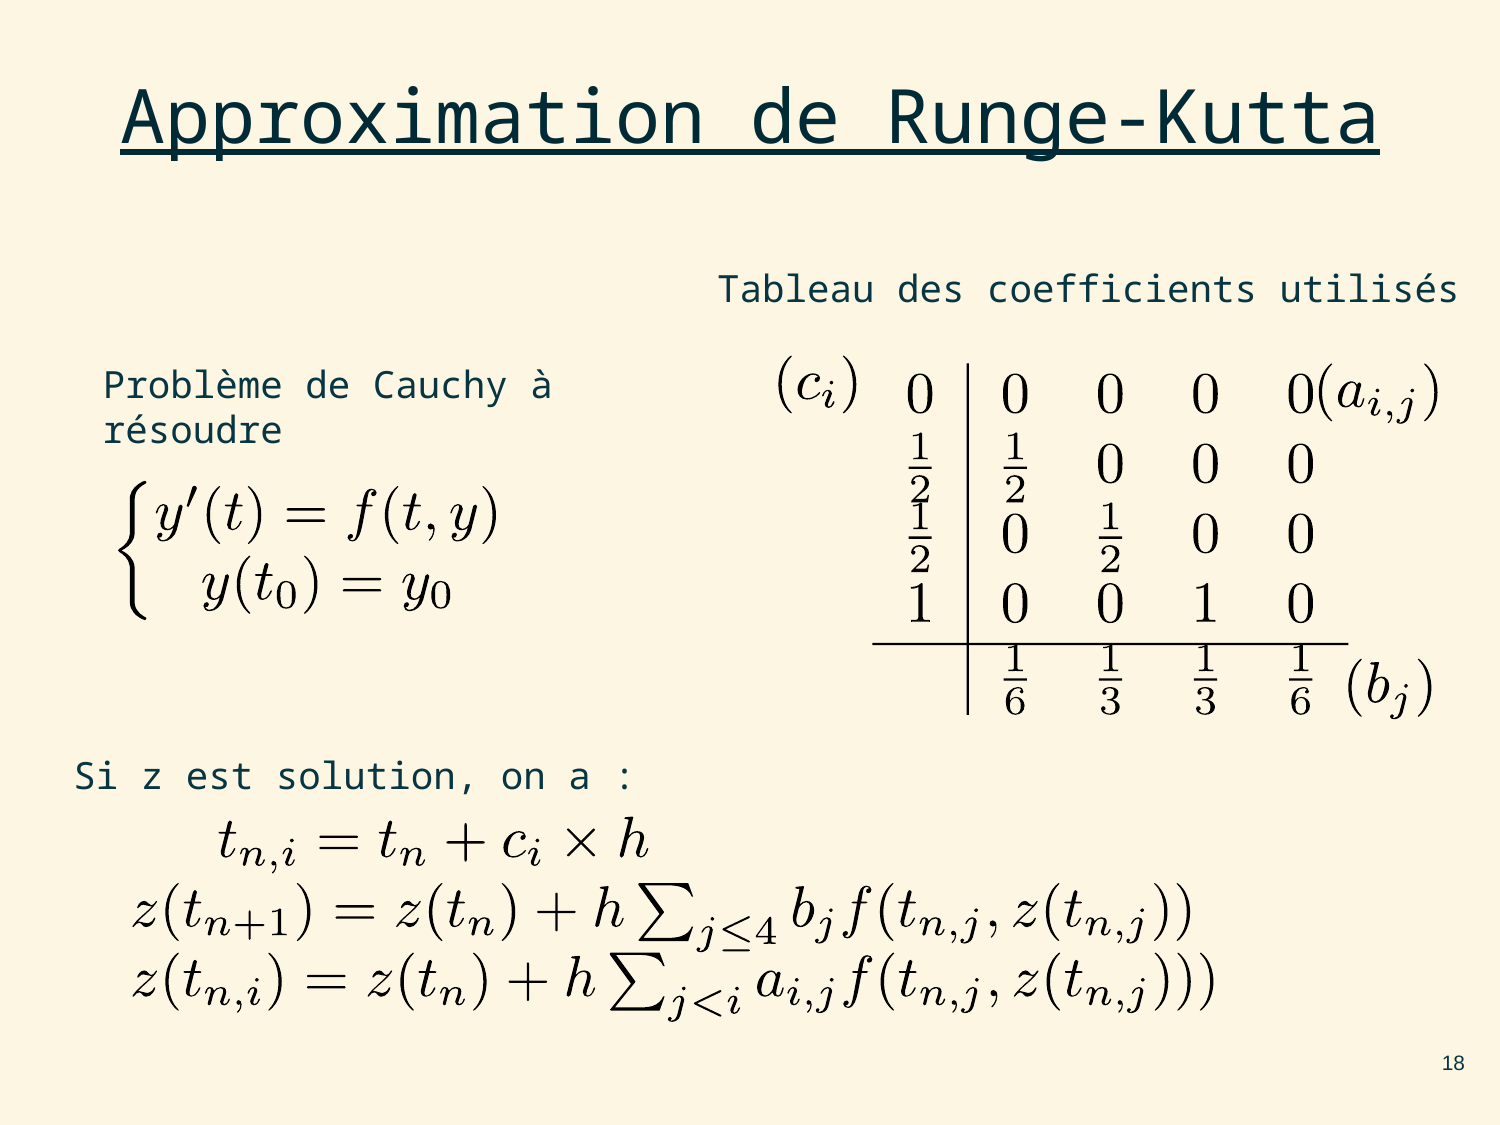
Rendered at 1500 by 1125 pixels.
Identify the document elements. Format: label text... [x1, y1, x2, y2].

text_box [206, 486, 221, 545]
text_box [960, 986, 978, 1014]
text_box [1117, 1000, 1123, 1013]
text_box [951, 1000, 957, 1013]
text_box [440, 986, 465, 1006]
text_box [347, 488, 377, 542]
text_box [755, 916, 776, 944]
text_box [911, 475, 929, 530]
text_box [951, 930, 957, 944]
text_box [1368, 397, 1381, 416]
text_box [236, 555, 251, 614]
text_box [1199, 952, 1214, 1011]
text_box [236, 1000, 242, 1013]
text_box [609, 952, 665, 1011]
text_box [1005, 687, 1025, 715]
text_box [403, 493, 421, 531]
text_box [1318, 363, 1333, 422]
text_box [722, 916, 751, 943]
title Approximation de Runge-Kutta [51, 22, 1449, 207]
text_box [247, 986, 260, 1006]
text_box [1177, 952, 1191, 1011]
text_box [282, 847, 295, 866]
text_box [165, 952, 179, 1011]
text_box [1045, 883, 1060, 942]
text_box [1348, 658, 1362, 717]
text_box [234, 910, 265, 941]
text_box [1006, 475, 1025, 503]
text_box [271, 860, 277, 874]
text_box [1196, 687, 1215, 715]
text_box [240, 847, 265, 867]
text_box [990, 989, 998, 1008]
slide_number <numéro> [1389, 1019, 1480, 1106]
text_box [254, 562, 273, 600]
text_box [132, 900, 158, 928]
text_box [450, 503, 478, 542]
text_box [428, 883, 443, 942]
text_box [1387, 410, 1393, 424]
text_box [1337, 381, 1365, 408]
text_box [1064, 959, 1083, 997]
text_box [920, 986, 946, 1006]
text_box [1046, 952, 1061, 1011]
text_box [468, 917, 494, 936]
text_box [1101, 545, 1120, 573]
text_box [814, 917, 832, 944]
text_box [537, 892, 576, 932]
text_box [384, 486, 399, 545]
text_box [1098, 373, 1123, 414]
text_box [1003, 513, 1028, 554]
text_box [696, 925, 713, 953]
text_box [378, 820, 397, 858]
text_box [1291, 687, 1310, 715]
text_box Problème de Cauchy à résoudre [88, 346, 621, 466]
text_box [400, 847, 426, 867]
text_box [205, 917, 230, 936]
text_box [757, 970, 784, 997]
text_box [879, 883, 894, 942]
text_box [272, 908, 287, 936]
text_box [1193, 443, 1218, 484]
text_box [528, 847, 541, 866]
text_box [1288, 583, 1313, 624]
text_box [132, 970, 158, 997]
text_box [1003, 583, 1028, 624]
text_box [1098, 583, 1123, 624]
text_box [822, 389, 835, 408]
text_box [418, 959, 437, 997]
text_box [165, 883, 179, 942]
text_box [566, 955, 596, 997]
text_box [842, 885, 872, 939]
text_box [792, 886, 815, 928]
text_box [202, 573, 230, 612]
text_box [205, 986, 230, 1006]
text_box [1085, 917, 1111, 936]
text_box [1288, 513, 1313, 554]
text_box [402, 573, 430, 612]
text_box [912, 432, 928, 460]
text_box [473, 952, 487, 1011]
text_box [797, 373, 821, 400]
text_box [1417, 658, 1432, 717]
text_box [1154, 883, 1168, 942]
text_box [1126, 986, 1144, 1014]
text_box Si z est solution, on a : [59, 738, 680, 812]
text_box [396, 900, 421, 928]
text_box [727, 995, 741, 1014]
text_box [1396, 397, 1413, 424]
text_box [1126, 917, 1143, 944]
text_box [910, 583, 930, 622]
text_box [186, 485, 197, 507]
text_box [787, 986, 800, 1006]
text_box [898, 959, 917, 997]
text_box [1013, 900, 1038, 928]
text_box [778, 355, 792, 414]
text_box [1086, 986, 1112, 1006]
text_box [482, 486, 497, 545]
text_box [155, 503, 183, 542]
text_box [1008, 432, 1023, 460]
text_box [919, 917, 945, 936]
text_box [446, 823, 485, 862]
text_box [224, 493, 243, 531]
text_box [989, 920, 997, 938]
text_box [1193, 373, 1218, 414]
text_box [1013, 970, 1039, 997]
text_box [911, 545, 929, 573]
text_box [1098, 443, 1123, 484]
text_box [118, 480, 147, 621]
text_box [218, 820, 237, 858]
text_box [880, 952, 895, 1011]
text_box [501, 883, 516, 942]
text_box [843, 955, 873, 1008]
text_box [183, 890, 202, 928]
text_box [1003, 373, 1028, 414]
text_box [1288, 443, 1313, 484]
text_box [304, 555, 318, 614]
text_box [619, 816, 649, 858]
text_box [342, 577, 382, 581]
text_box [1064, 890, 1082, 928]
text_box [1196, 583, 1216, 622]
text_box [1193, 513, 1218, 554]
text_box [1288, 373, 1313, 414]
text_box [872, 363, 1349, 715]
text_box [508, 962, 548, 1002]
text_box [427, 523, 435, 541]
text_box [296, 883, 311, 942]
text_box Tableau des coefficients utilisés [702, 251, 1500, 325]
text_box [447, 890, 465, 928]
text_box [960, 917, 977, 944]
text_box [276, 580, 296, 609]
text_box [1176, 883, 1191, 942]
text_box [400, 952, 414, 1011]
text_box [566, 828, 596, 857]
text_box [247, 486, 262, 545]
text_box [842, 355, 857, 414]
text_box [306, 974, 346, 978]
text_box [367, 970, 393, 997]
text_box [183, 959, 202, 997]
text_box [693, 990, 722, 1017]
text_box [1424, 363, 1438, 422]
text_box [319, 846, 358, 850]
text_box [268, 952, 282, 1011]
text_box [1101, 687, 1120, 715]
text_box [1390, 693, 1407, 720]
text_box [1103, 502, 1119, 530]
text_box [815, 986, 833, 1014]
text_box [1117, 930, 1123, 944]
text_box [595, 886, 624, 928]
text_box [1154, 952, 1169, 1011]
text_box [907, 373, 933, 414]
text_box [1367, 662, 1390, 703]
text_box [898, 890, 916, 928]
text_box [503, 831, 526, 858]
text_box [667, 995, 685, 1022]
text_box [806, 1000, 812, 1013]
text_box [431, 580, 451, 609]
text_box [638, 883, 694, 942]
